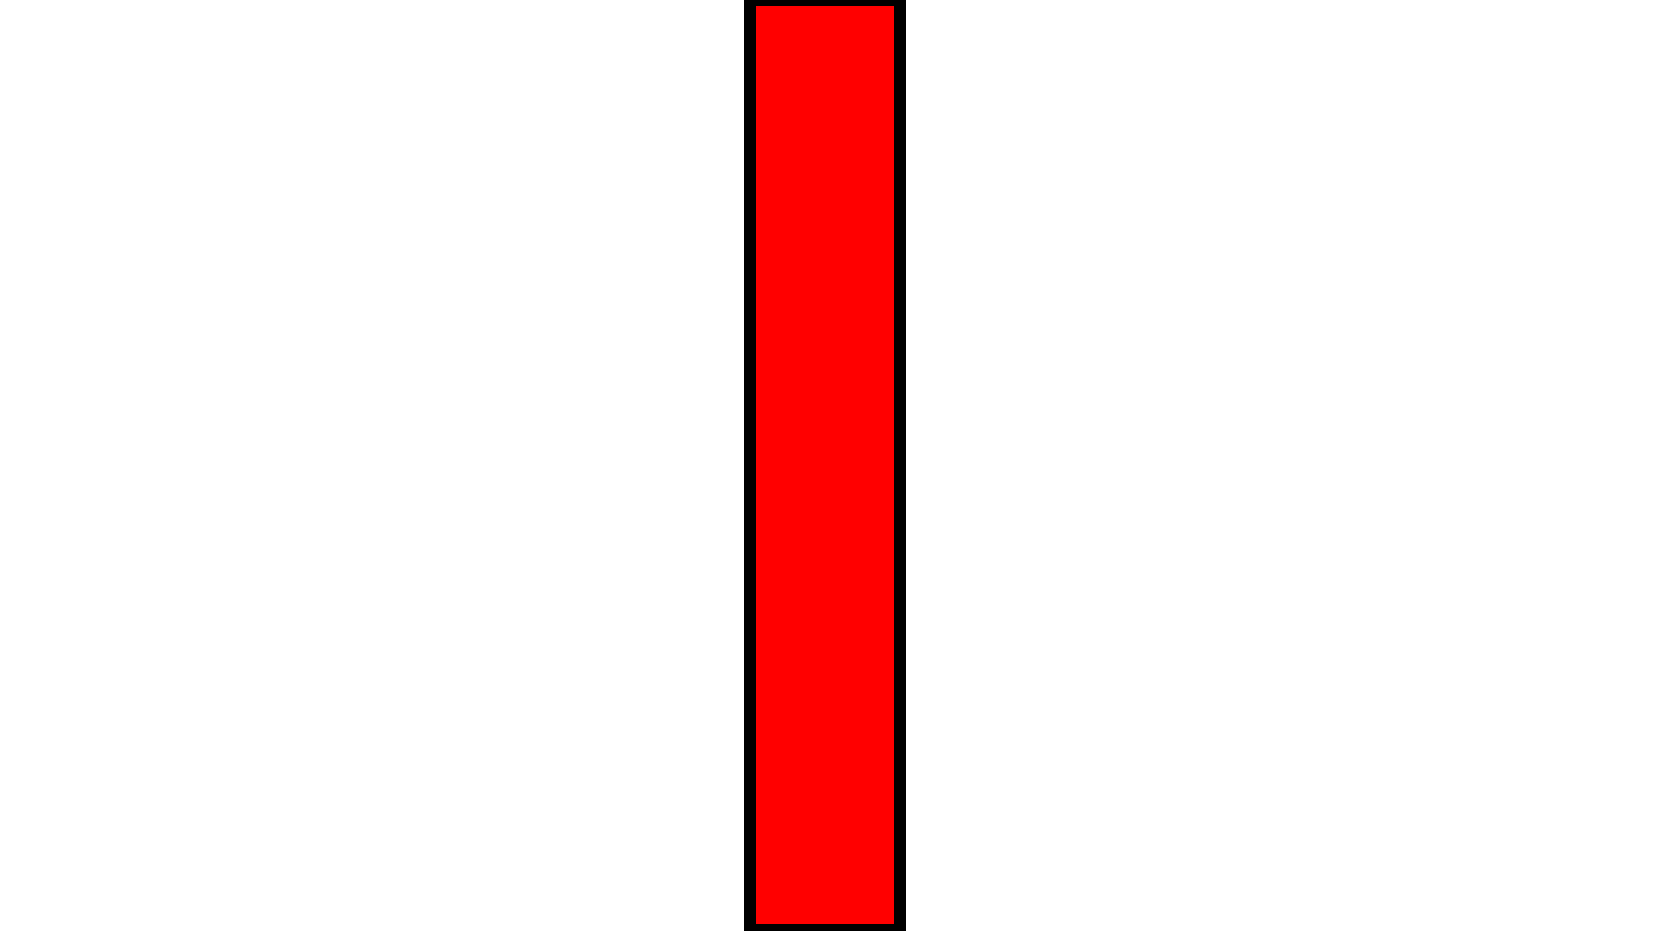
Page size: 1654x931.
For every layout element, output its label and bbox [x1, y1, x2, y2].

text_box [750, 0, 901, 931]
